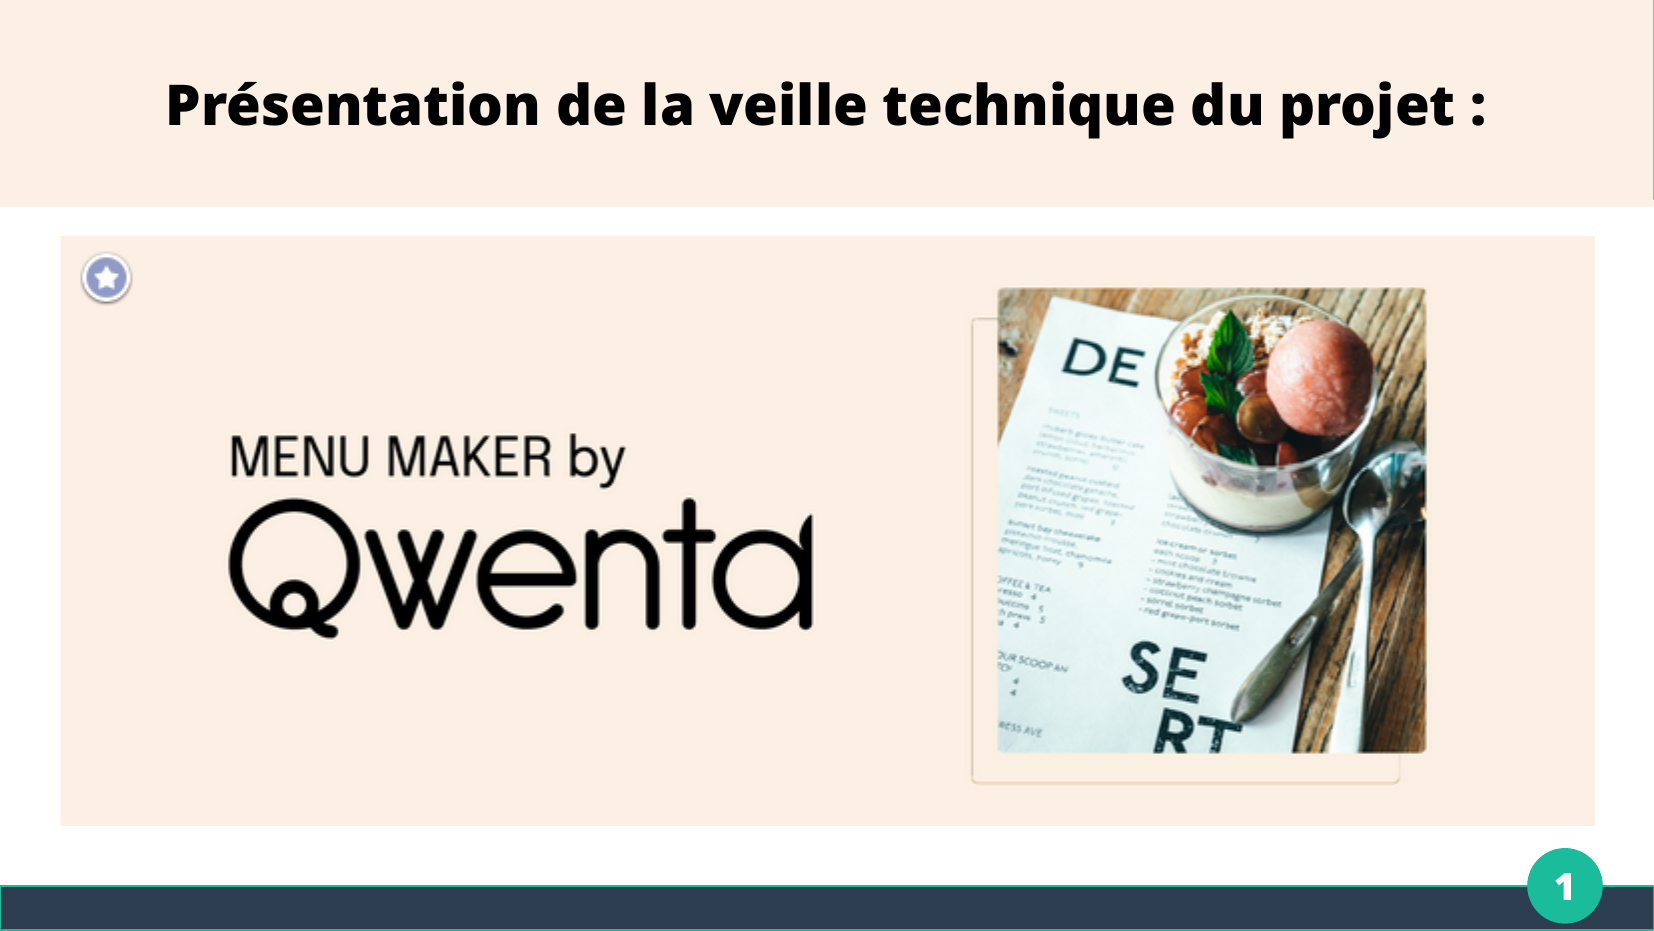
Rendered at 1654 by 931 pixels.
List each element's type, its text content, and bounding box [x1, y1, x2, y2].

picture [59, 236, 1595, 826]
title Présentation de la veille technique du projet : [0, 0, 1654, 207]
